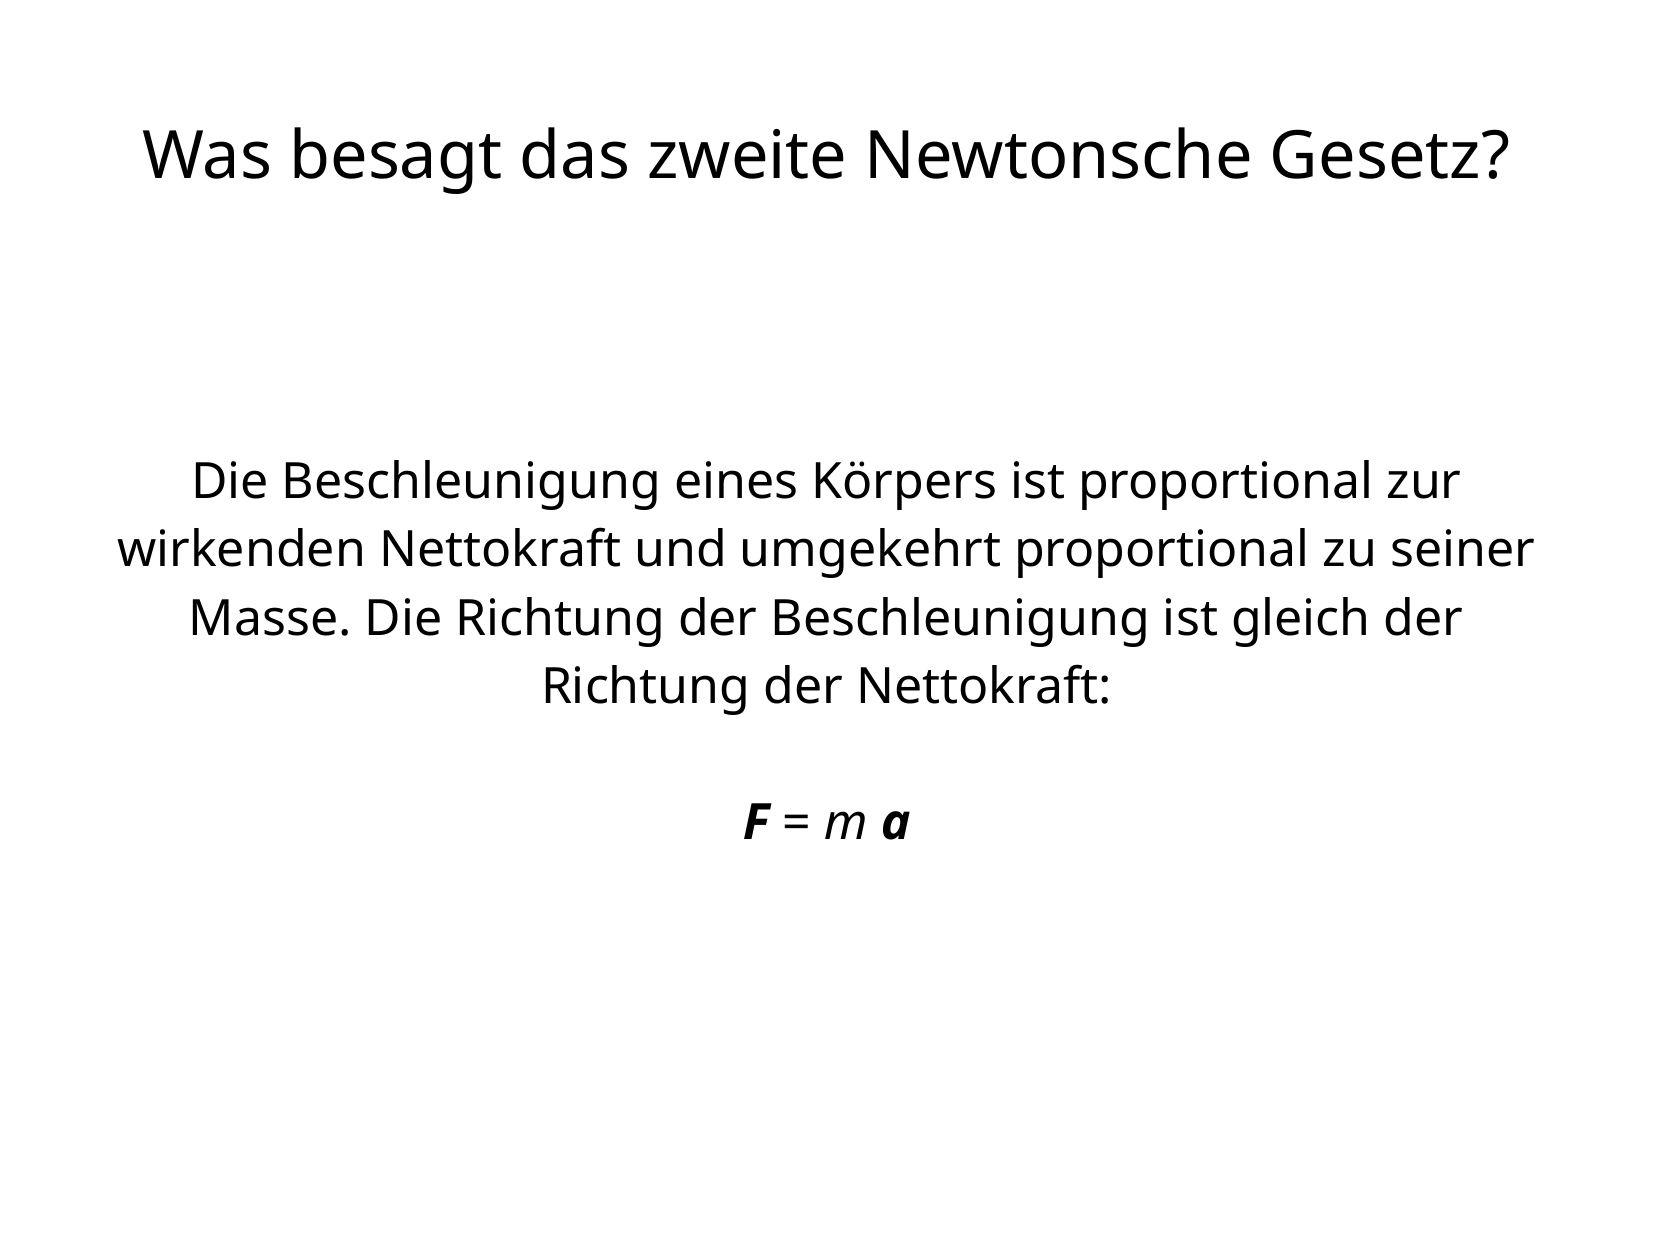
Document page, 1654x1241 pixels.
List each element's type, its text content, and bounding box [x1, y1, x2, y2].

subtitle Die Beschleunigung eines Körpers ist proportional zur wirkenden Nettokraft und umgekehrt proportional zu seiner Masse. Die Richtung der Beschleunigung ist gleich der Richtung der Nettokraft: F = m a [82, 290, 1571, 1010]
title Was besagt das zweite Newtonsche Gesetz? [82, 49, 1571, 257]
